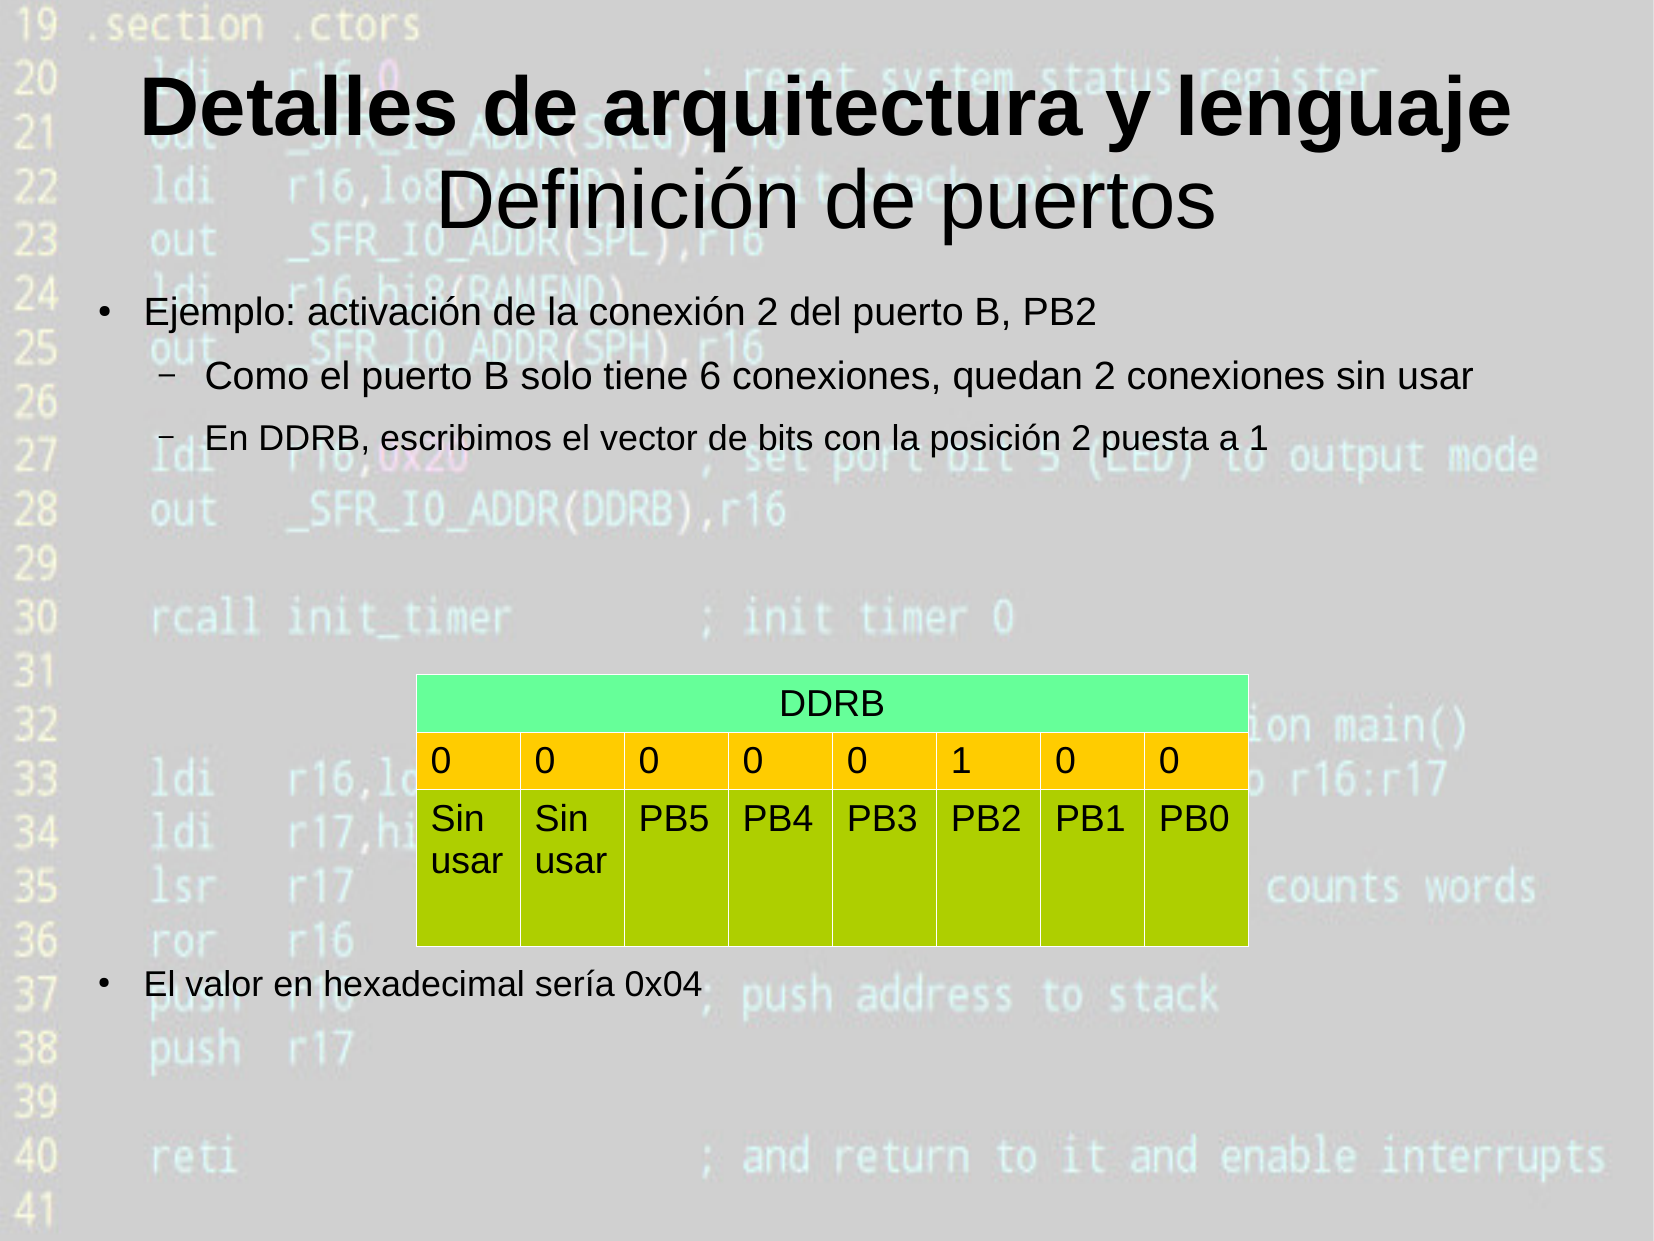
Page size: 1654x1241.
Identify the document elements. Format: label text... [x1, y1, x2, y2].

picture [0, 0, 1654, 1241]
table_cell 0 [625, 733, 728, 789]
table_cell 1 [937, 733, 1040, 789]
table_cell PB0 [1145, 790, 1248, 946]
table_cell 0 [1145, 733, 1248, 789]
table_cell PB4 [729, 790, 832, 946]
table_cell 0 [1041, 733, 1144, 789]
table_cell Sin usar [521, 790, 624, 946]
table_cell 0 [417, 733, 520, 789]
table_cell PB2 [937, 790, 1040, 946]
table_cell Sin usar [417, 790, 520, 946]
list Ejemplo: activación de la conexión 2 del puerto B, PB2 Como el puerto B solo tiene 6 conexiones, quedan 2 conexiones sin usar En DDRB, escribimos el vector de bits con la posición 2 puesta a 1 El valor en hexadecimal sería 0x04 [82, 290, 1571, 1010]
table_cell PB1 [1041, 790, 1144, 946]
table_header DDRB [417, 675, 1248, 732]
table_cell PB3 [833, 790, 936, 946]
table_cell 0 [833, 733, 936, 789]
table_cell 0 [729, 733, 832, 789]
title Detalles de arquitectura y lenguaje Definición de puertos [82, 49, 1571, 257]
table_cell 0 [521, 733, 624, 789]
table_cell PB5 [625, 790, 728, 946]
